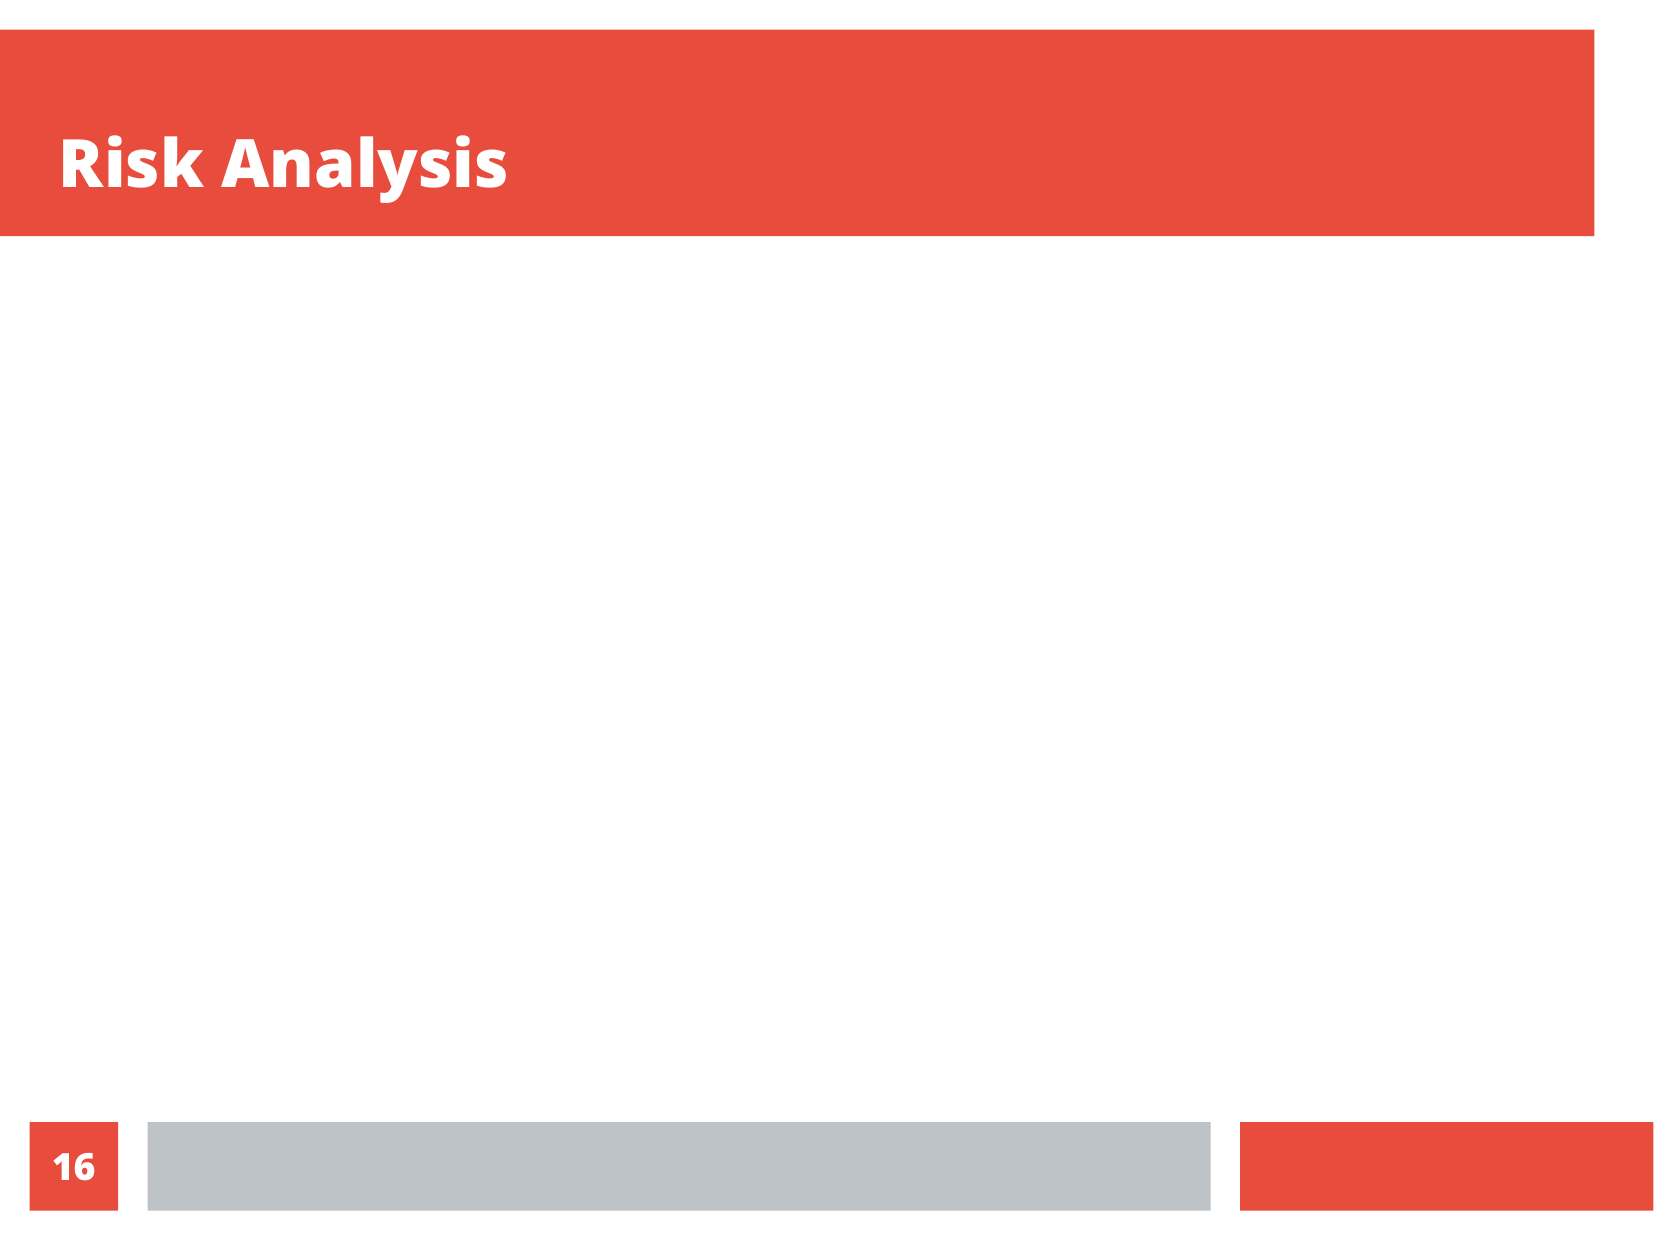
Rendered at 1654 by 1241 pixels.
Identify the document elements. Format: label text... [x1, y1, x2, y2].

title Risk Analysis [59, 59, 1595, 207]
